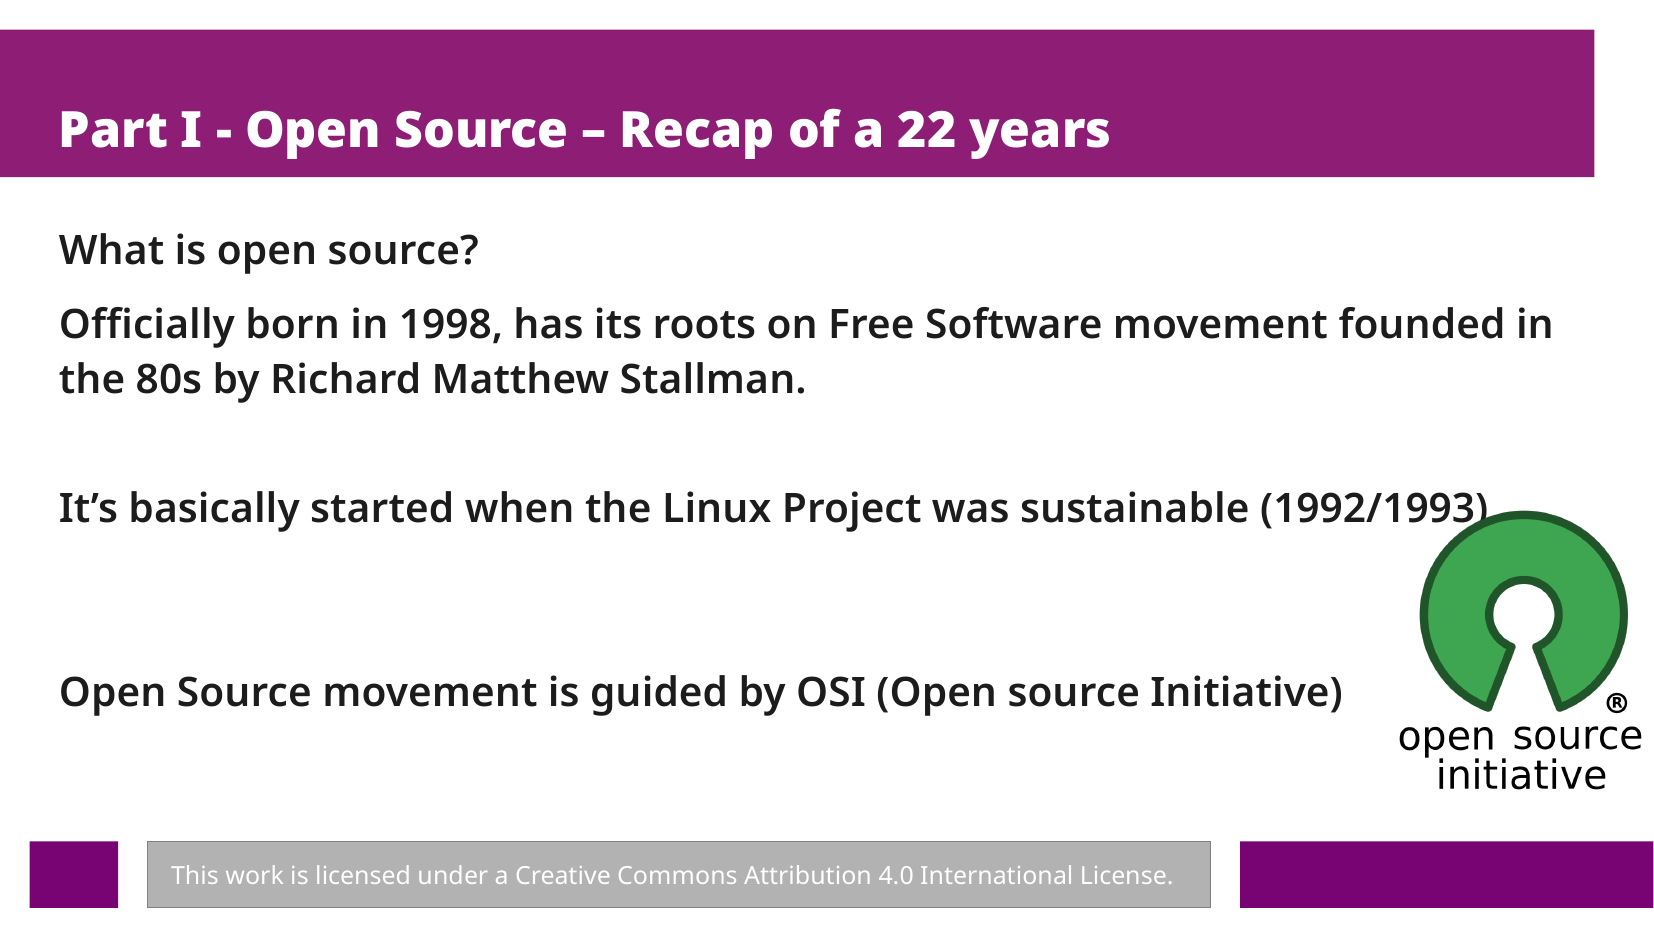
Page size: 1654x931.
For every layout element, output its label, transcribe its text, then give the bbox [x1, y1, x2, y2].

title Part I - Open Source – Recap of a 22 years [59, 44, 1595, 163]
list What is open source? Officially born in 1998, has its roots on Free Software movement founded in the 80s by Richard Matthew Stallman. It’s basically started when the Linux Project was sustainable (1992/1993) Open Source movement is guided by OSI (Open source Initiative) [59, 221, 1565, 798]
picture [1387, 472, 1653, 847]
